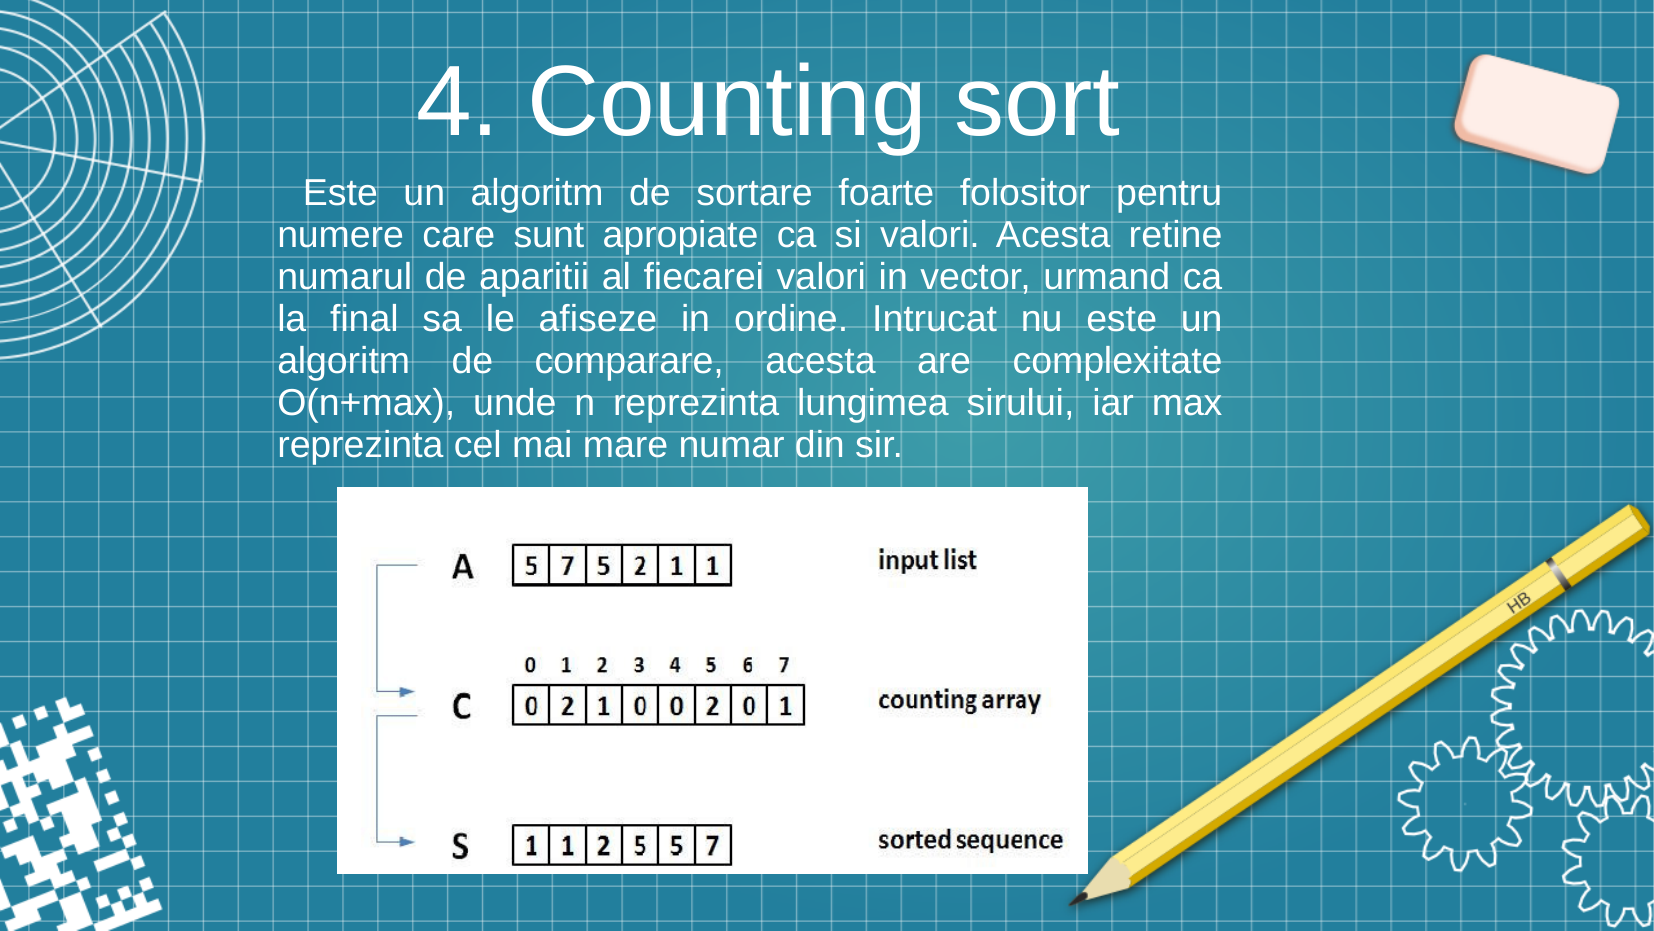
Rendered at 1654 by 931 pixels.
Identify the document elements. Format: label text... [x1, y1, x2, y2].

text_box 4. Counting sort [225, 37, 1313, 165]
picture [0, 0, 1654, 931]
text_box Este un algoritm de sortare foarte folositor pentru numere care sunt apropiate ca si valori. Acesta retine numarul de aparitii al fiecarei valori in vector, urmand ca la final sa le afiseze in ordine. Intrucat nu este un algoritm de comparare, acesta are complexitate O(n+max), unde n reprezinta lungimea sirului, iar max reprezinta cel mai mare numar din sir. [262, 164, 1238, 488]
